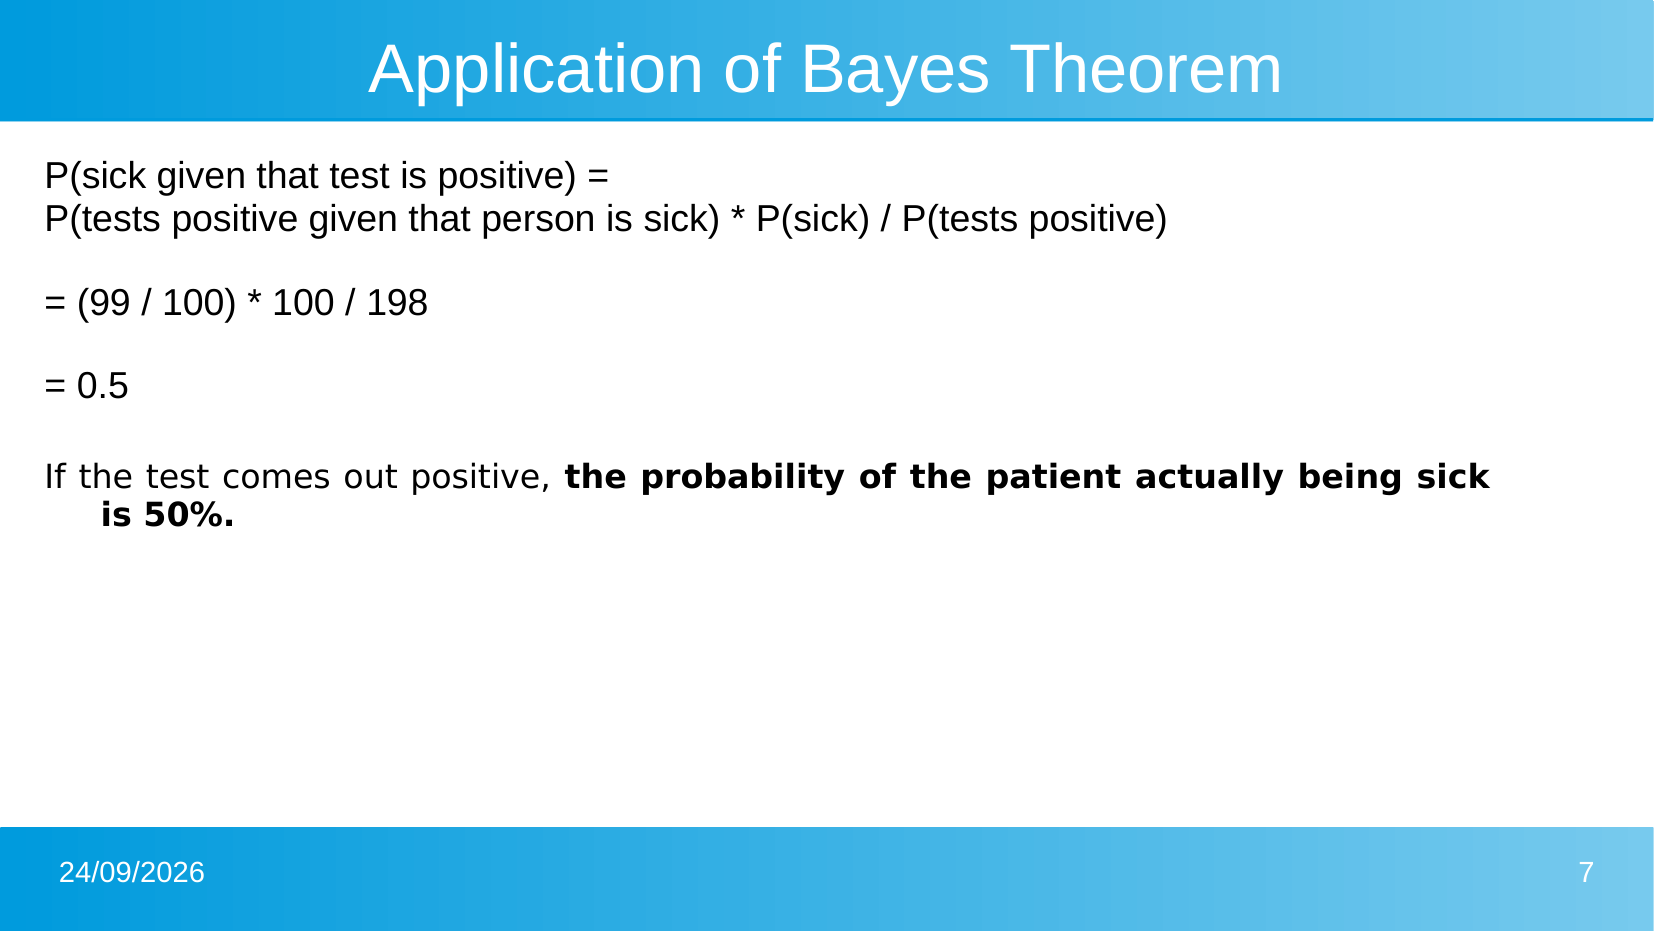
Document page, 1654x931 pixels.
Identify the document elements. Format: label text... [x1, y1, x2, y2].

title Application of Bayes Theorem [59, 29, 1595, 108]
text_box P(sick given that test is positive) = P(tests positive given that person is sick) * P(sick) / P(tests positive) = (99 / 100) * 100 / 198 = 0.5 If the test comes out positive, the probability of the patient actually being sick is 50%. [29, 147, 1506, 542]
